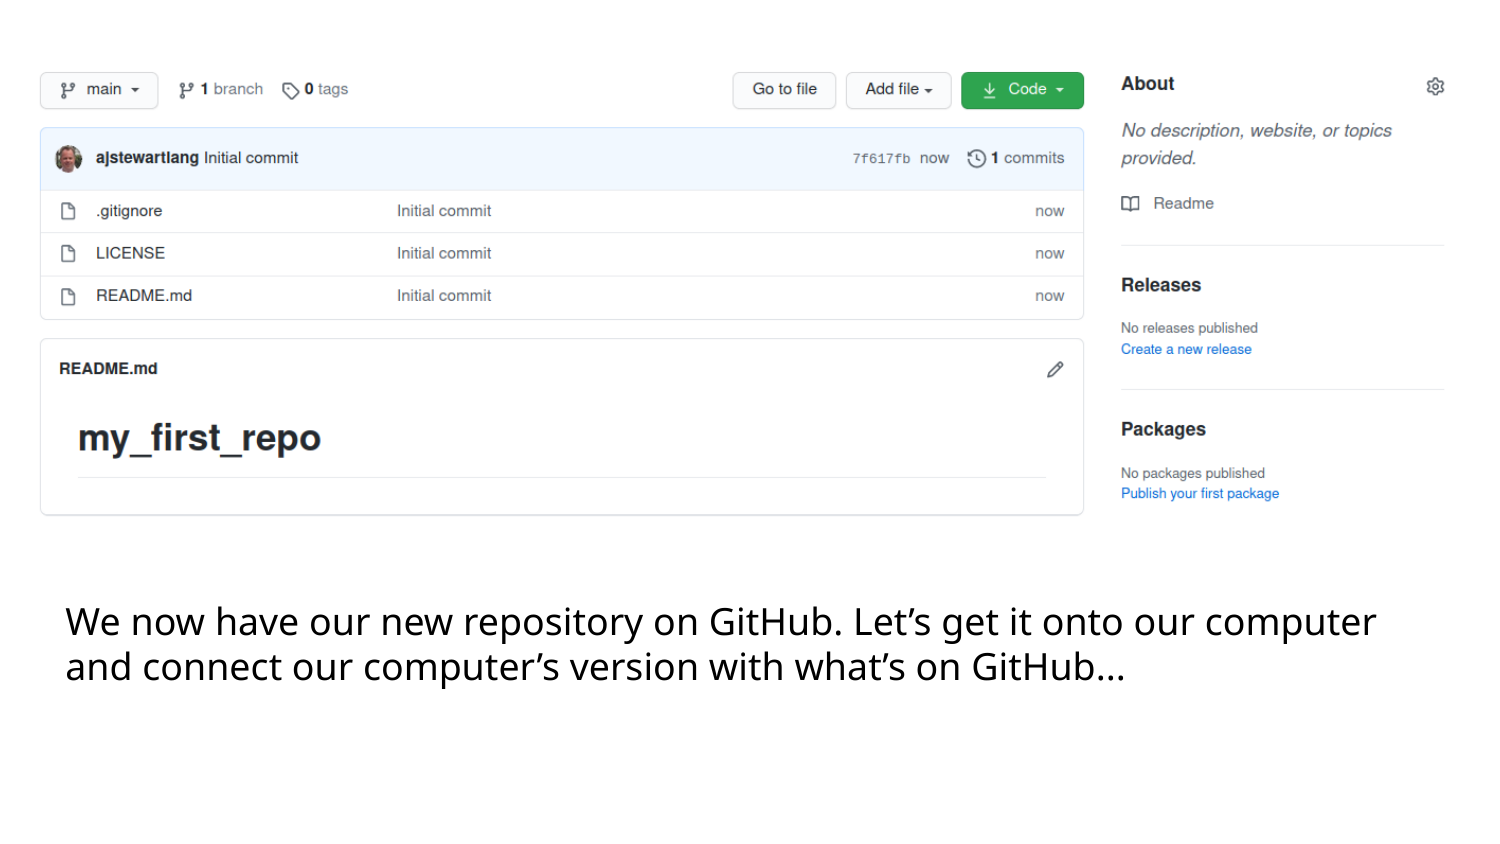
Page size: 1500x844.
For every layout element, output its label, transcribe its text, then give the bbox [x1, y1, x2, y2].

picture [24, 54, 1475, 548]
text_box We now have our new repository on GitHub. Let’s get it onto our computer and connect our computer’s version with what’s on GitHub... [50, 582, 1460, 787]
